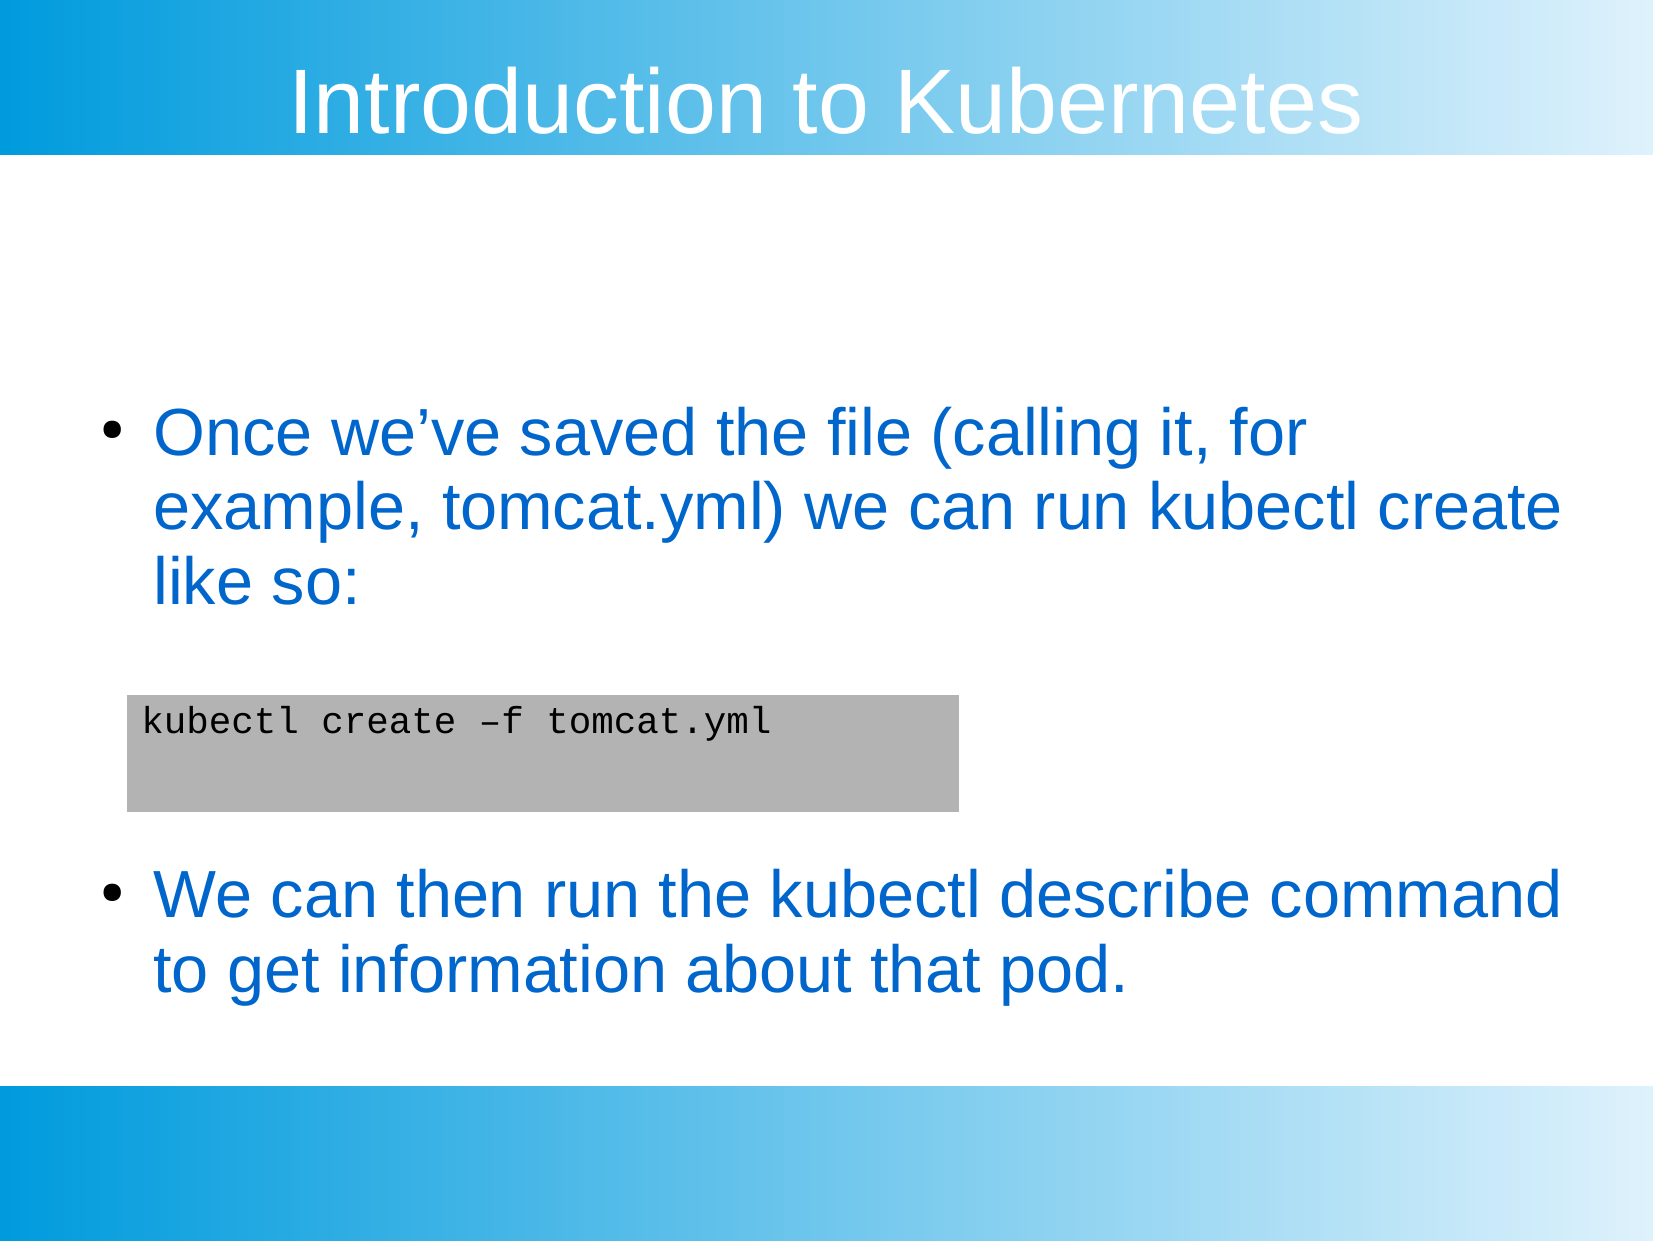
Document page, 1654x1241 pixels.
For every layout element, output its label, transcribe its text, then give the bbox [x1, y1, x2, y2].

list Once we’ve saved the file (calling it, for example, tomcat.yml) we can run kubectl create like so: We can then run the kubectl describe command to get information about that pod. [82, 290, 1571, 1052]
table_header kubectl create –f tomcat.yml [127, 695, 959, 812]
title Introduction to Kubernetes [82, 49, 1571, 155]
